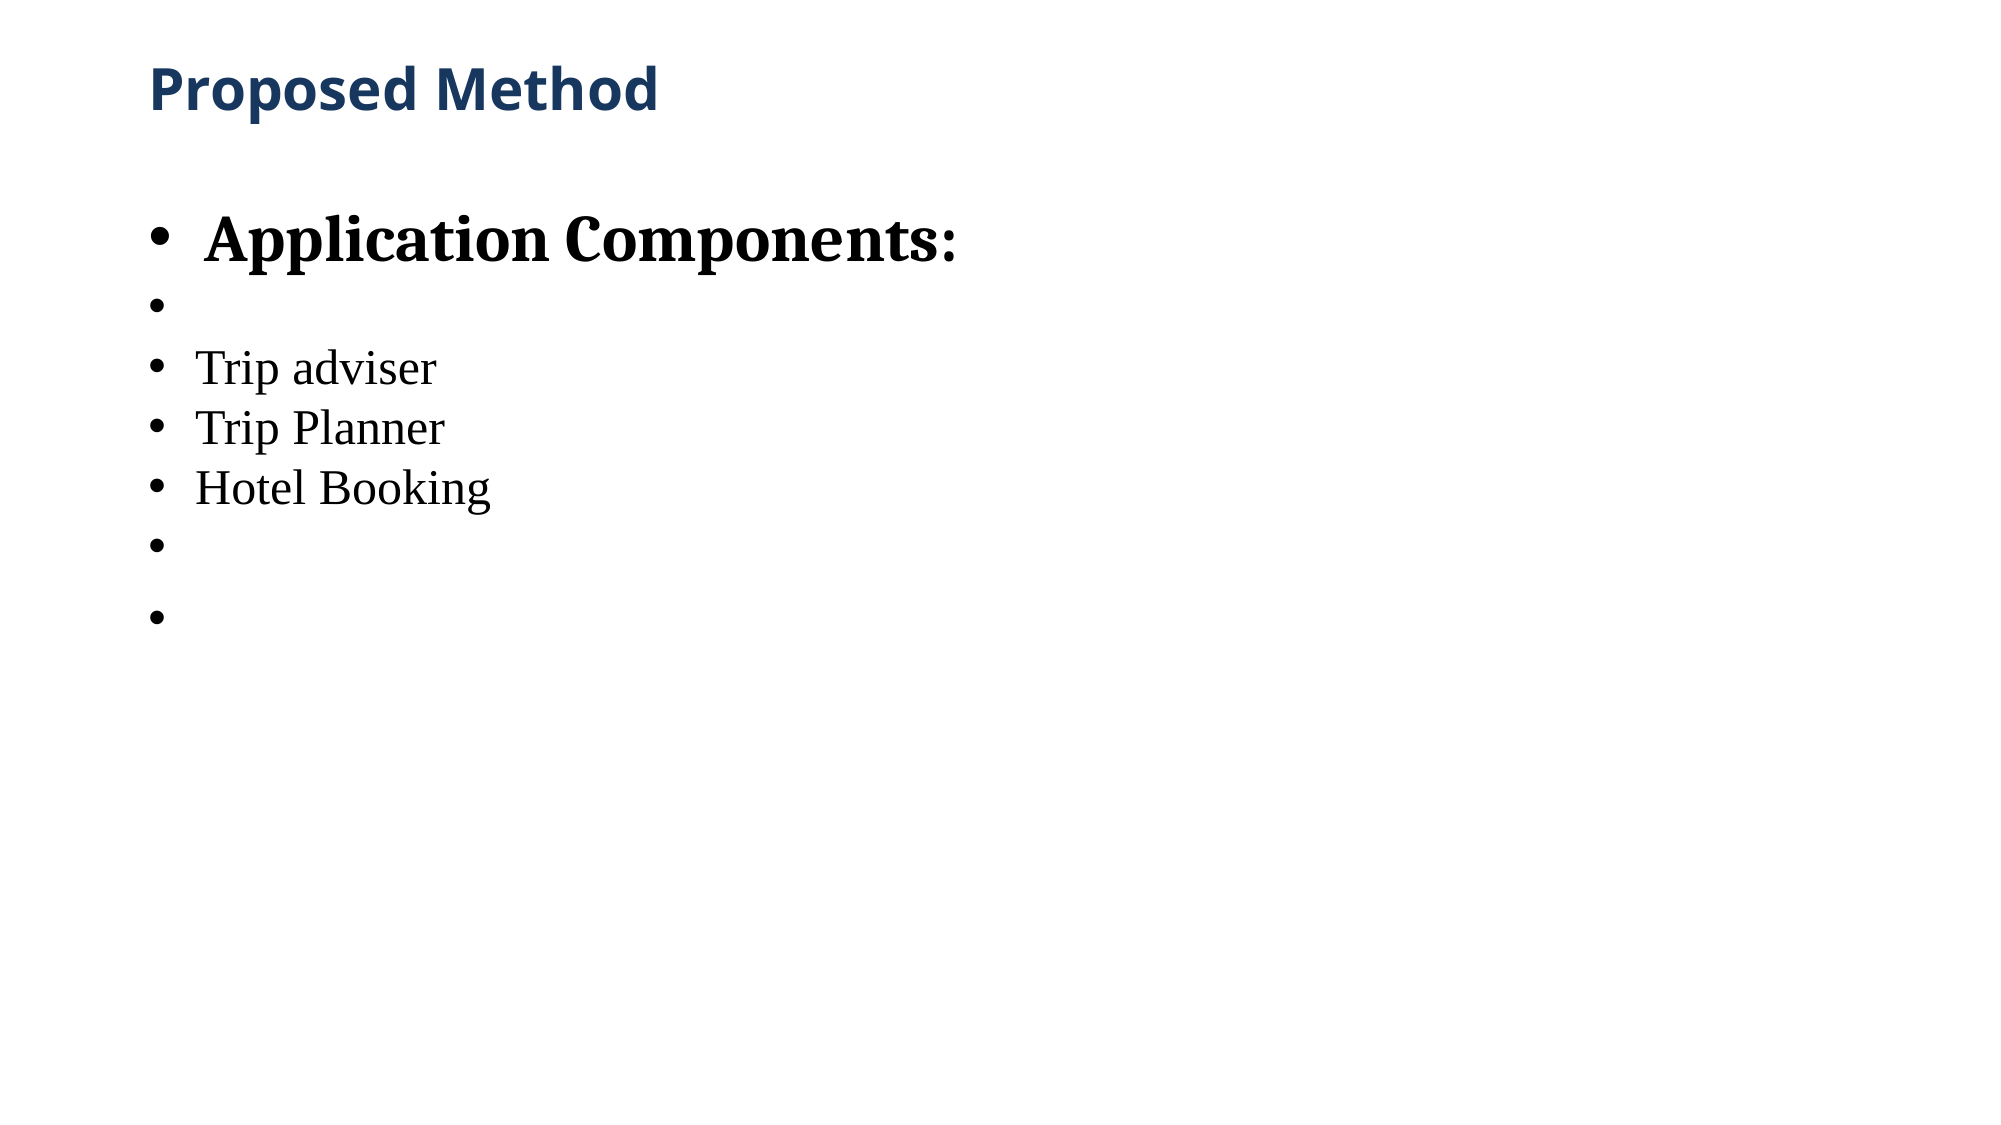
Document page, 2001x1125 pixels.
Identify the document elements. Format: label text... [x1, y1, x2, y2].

list Application Components: Trip adviser Trip Planner Hotel Booking [133, 187, 1884, 1000]
title Proposed Method [133, 45, 1884, 126]
